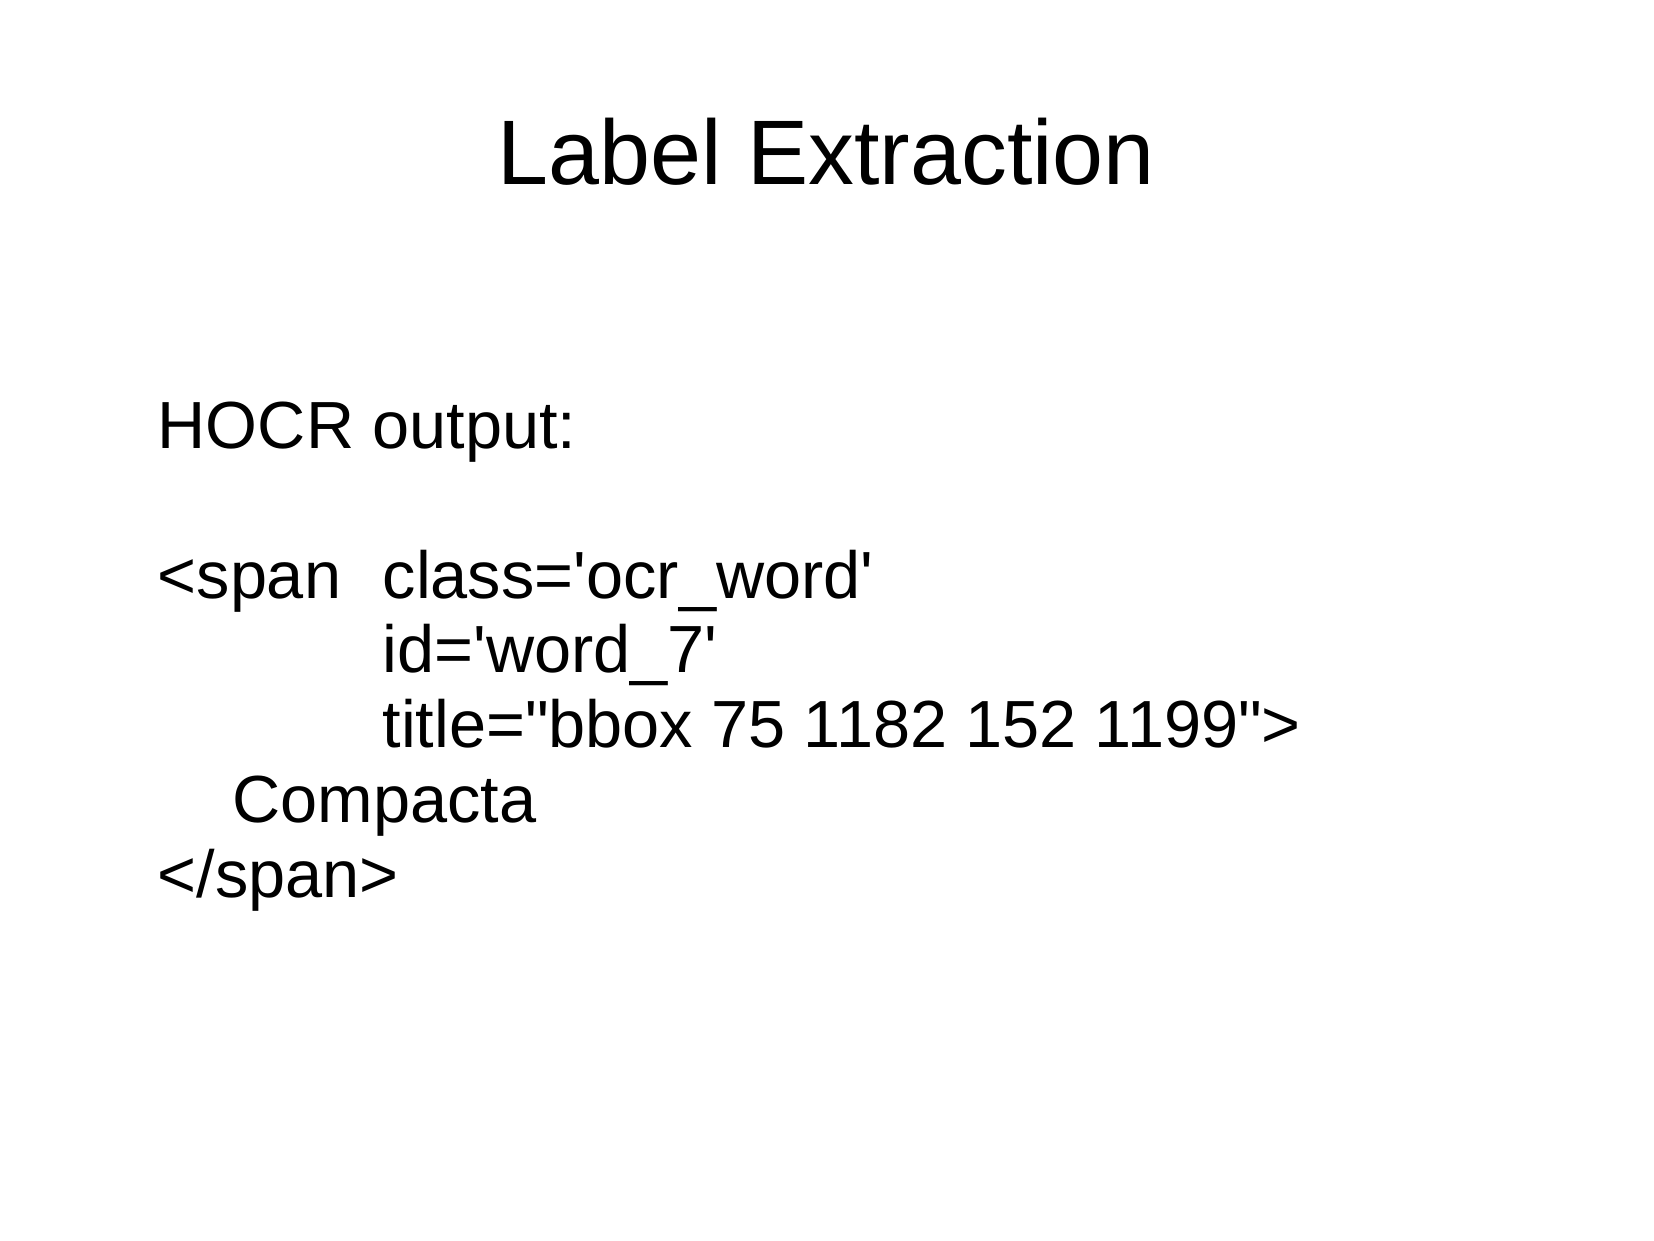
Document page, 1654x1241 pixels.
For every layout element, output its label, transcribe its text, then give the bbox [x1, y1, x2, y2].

subtitle HOCR output: <span class='ocr_word' id='word_7' title="bbox 75 1182 152 1199"> Compacta </span> [82, 290, 1538, 1010]
title Label Extraction [82, 49, 1571, 257]
